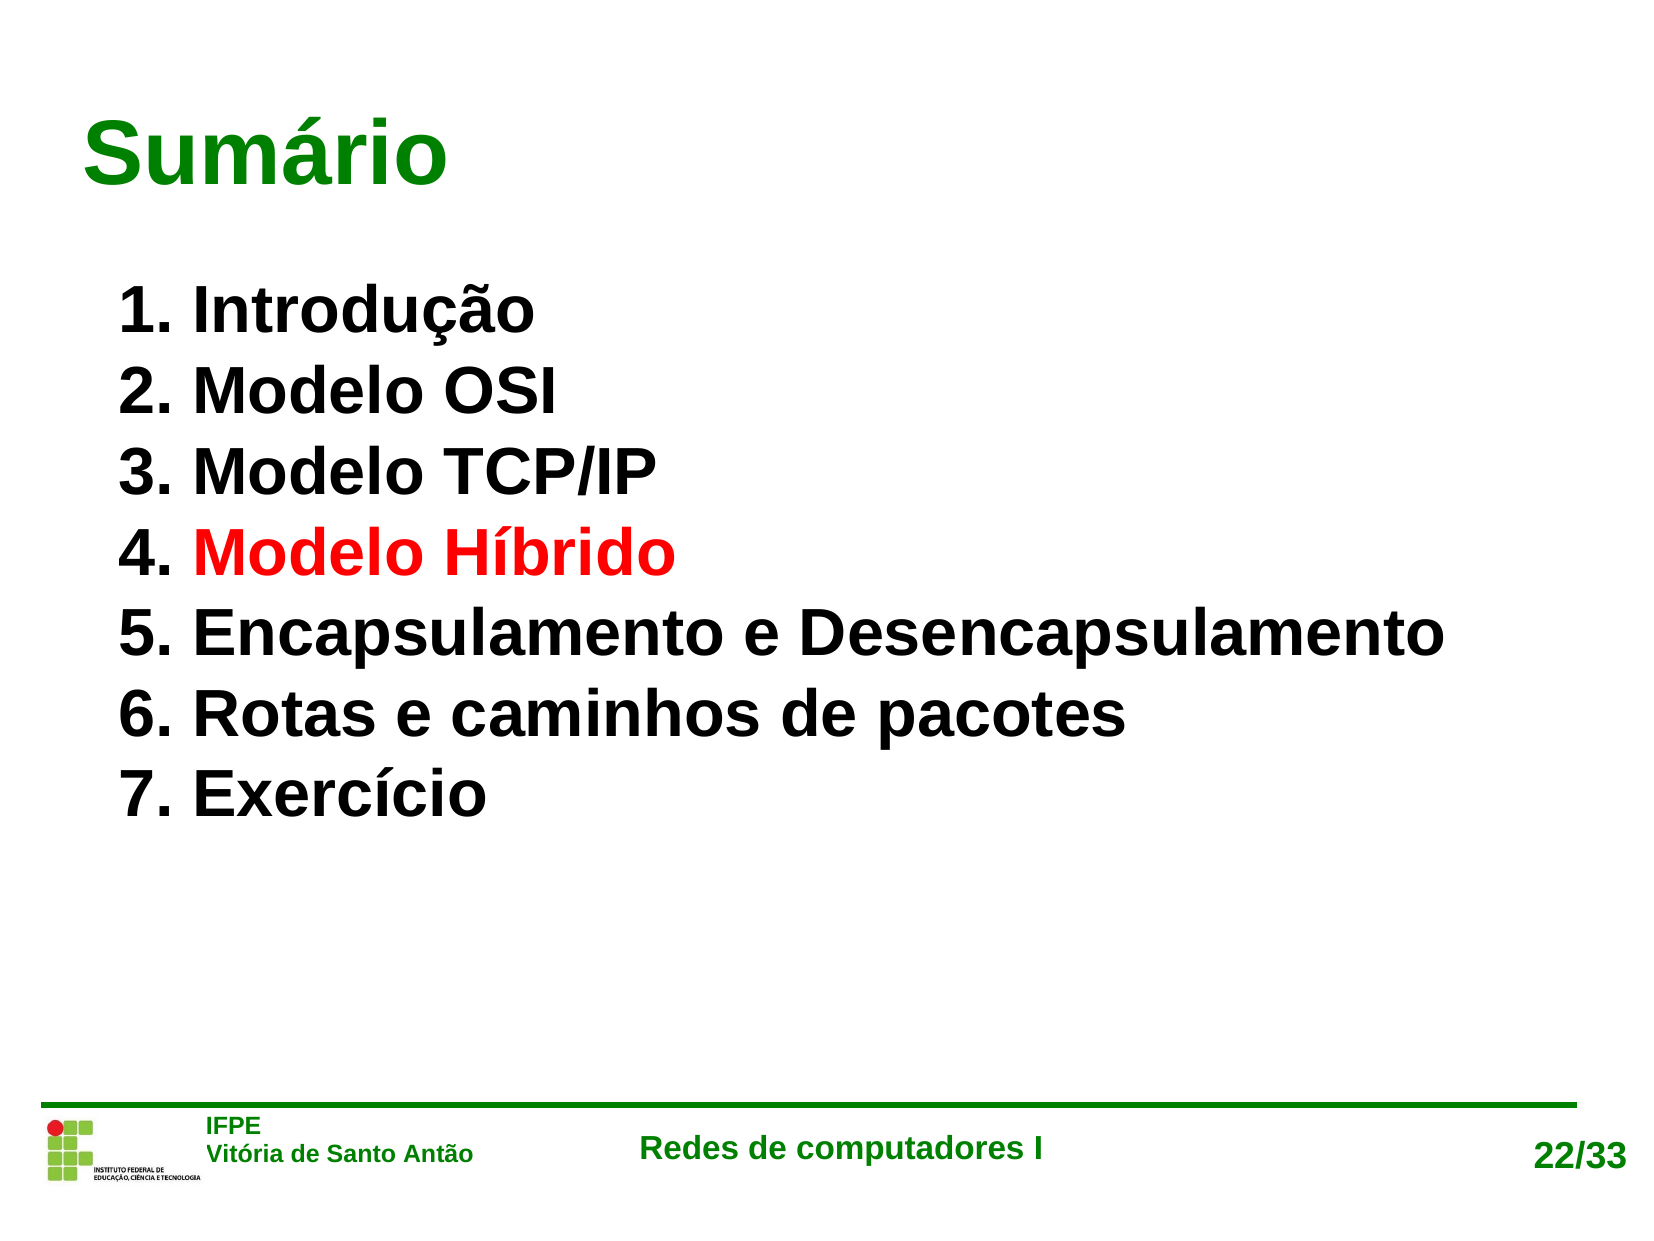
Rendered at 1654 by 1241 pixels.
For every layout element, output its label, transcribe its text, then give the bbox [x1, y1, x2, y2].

picture [39, 1111, 207, 1191]
list Introdução Modelo OSI Modelo TCP/IP Modelo Híbrido Encapsulamento e Desencapsulamento Rotas e caminhos de pacotes Exercício [82, 272, 1571, 1091]
title Sumário [82, 49, 1571, 257]
